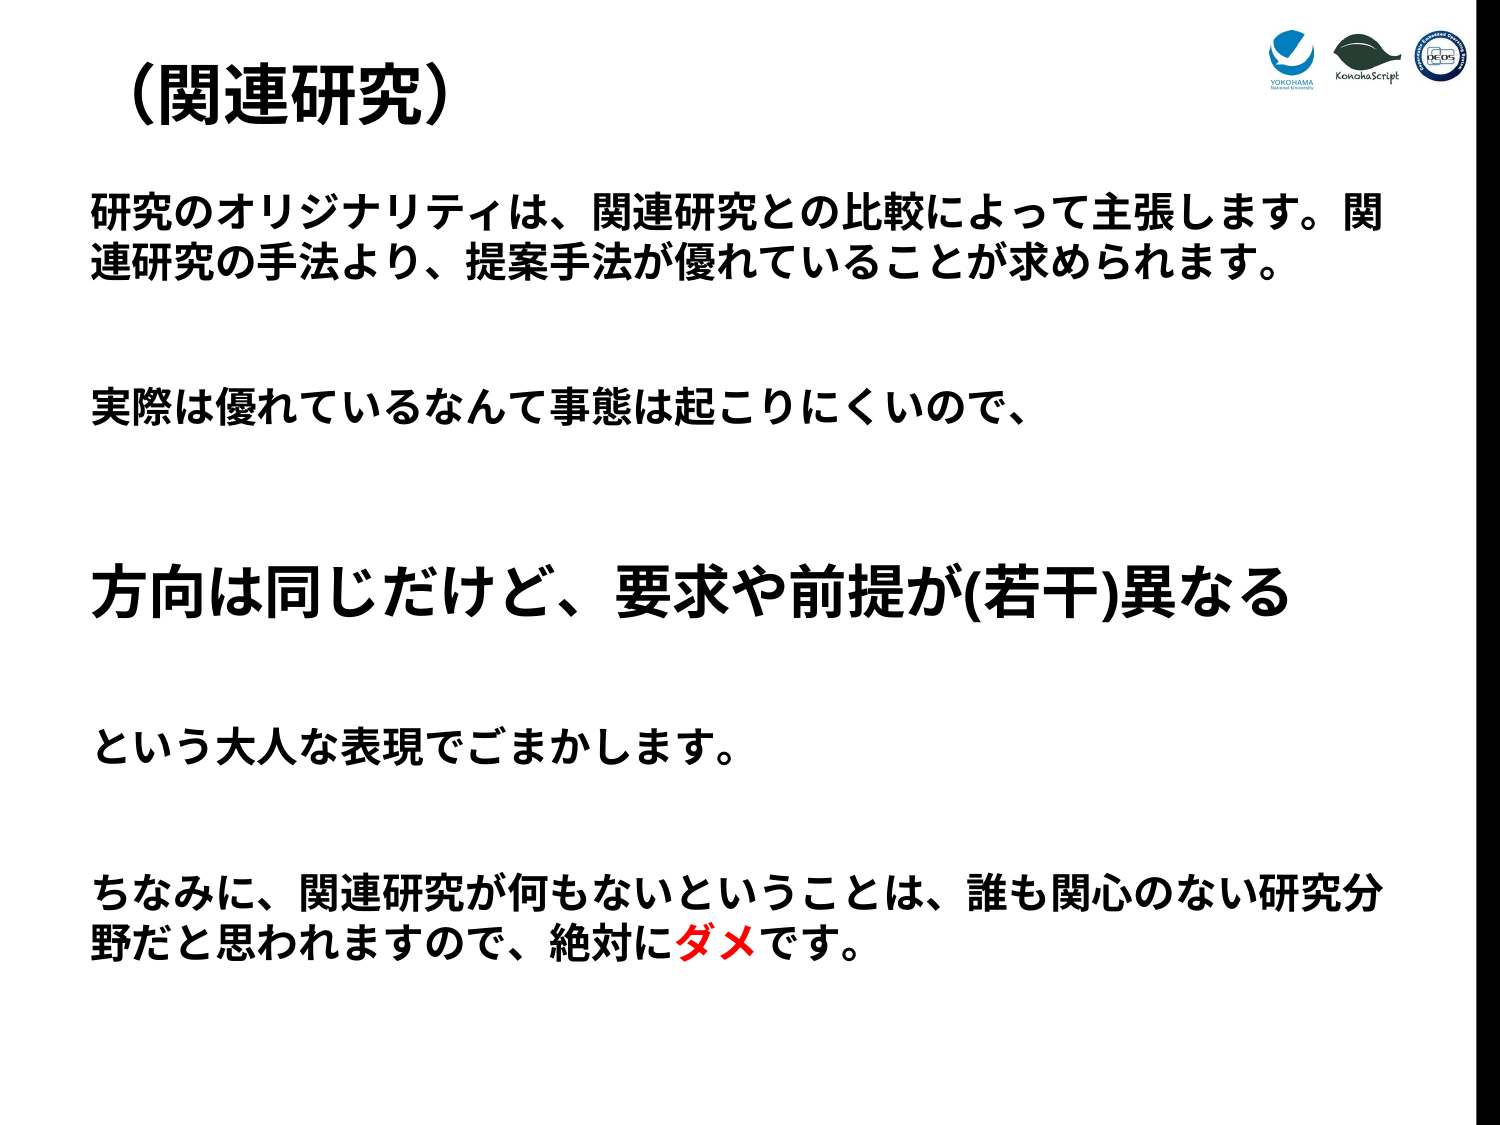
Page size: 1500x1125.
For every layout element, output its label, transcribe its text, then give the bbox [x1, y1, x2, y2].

picture [1269, 57, 1314, 90]
picture [1409, 27, 1472, 87]
picture [1269, 30, 1314, 67]
list 研究のオリジナリティは、関連研究との比較によって主張します。関連研究の手法より、提案手法が優れていることが求められます。 実際は優れているなんて事態は起こりにくいので、 方向は同じだけど、要求や前提が(若干)異なる という大人な表現でごまかします。 ちなみに、関連研究が何もないということは、誰も関心のない研究分野だと思われますので、絶対にダメです。 [75, 177, 1428, 1125]
picture [1326, 27, 1408, 88]
title （関連研究） [75, 35, 1220, 141]
